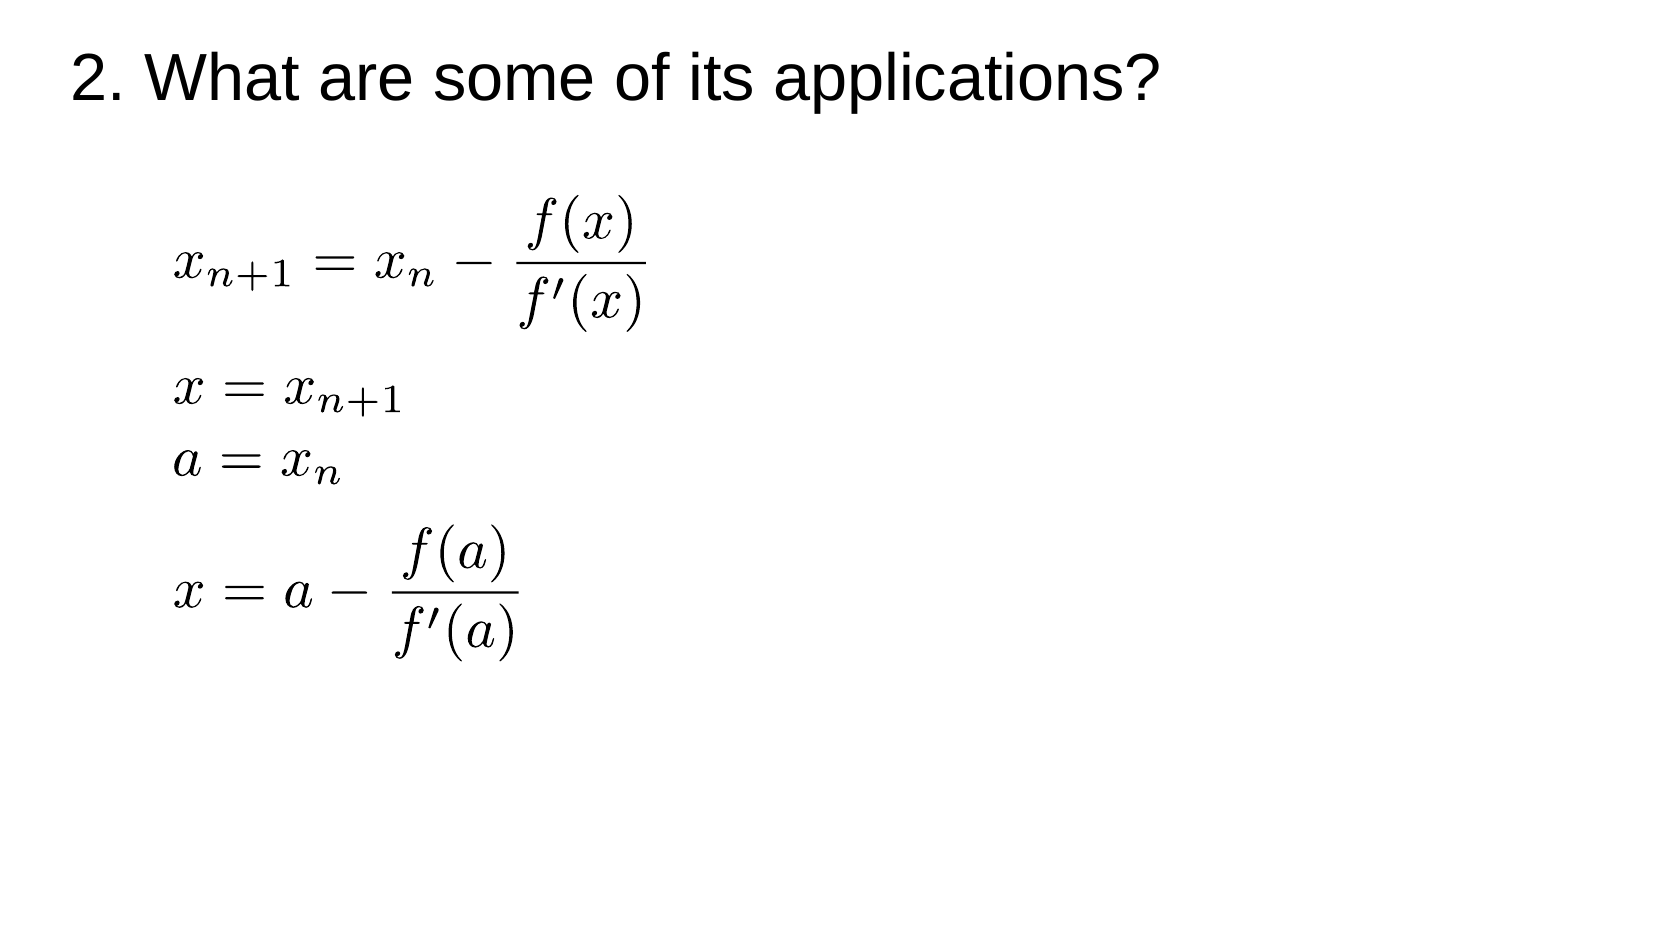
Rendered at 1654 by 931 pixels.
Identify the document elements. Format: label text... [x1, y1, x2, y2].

text_box [174, 194, 646, 332]
text_box [174, 450, 340, 485]
text_box [174, 377, 400, 417]
text_box [174, 524, 519, 662]
title 2. What are some of its applications? [0, 0, 1654, 156]
